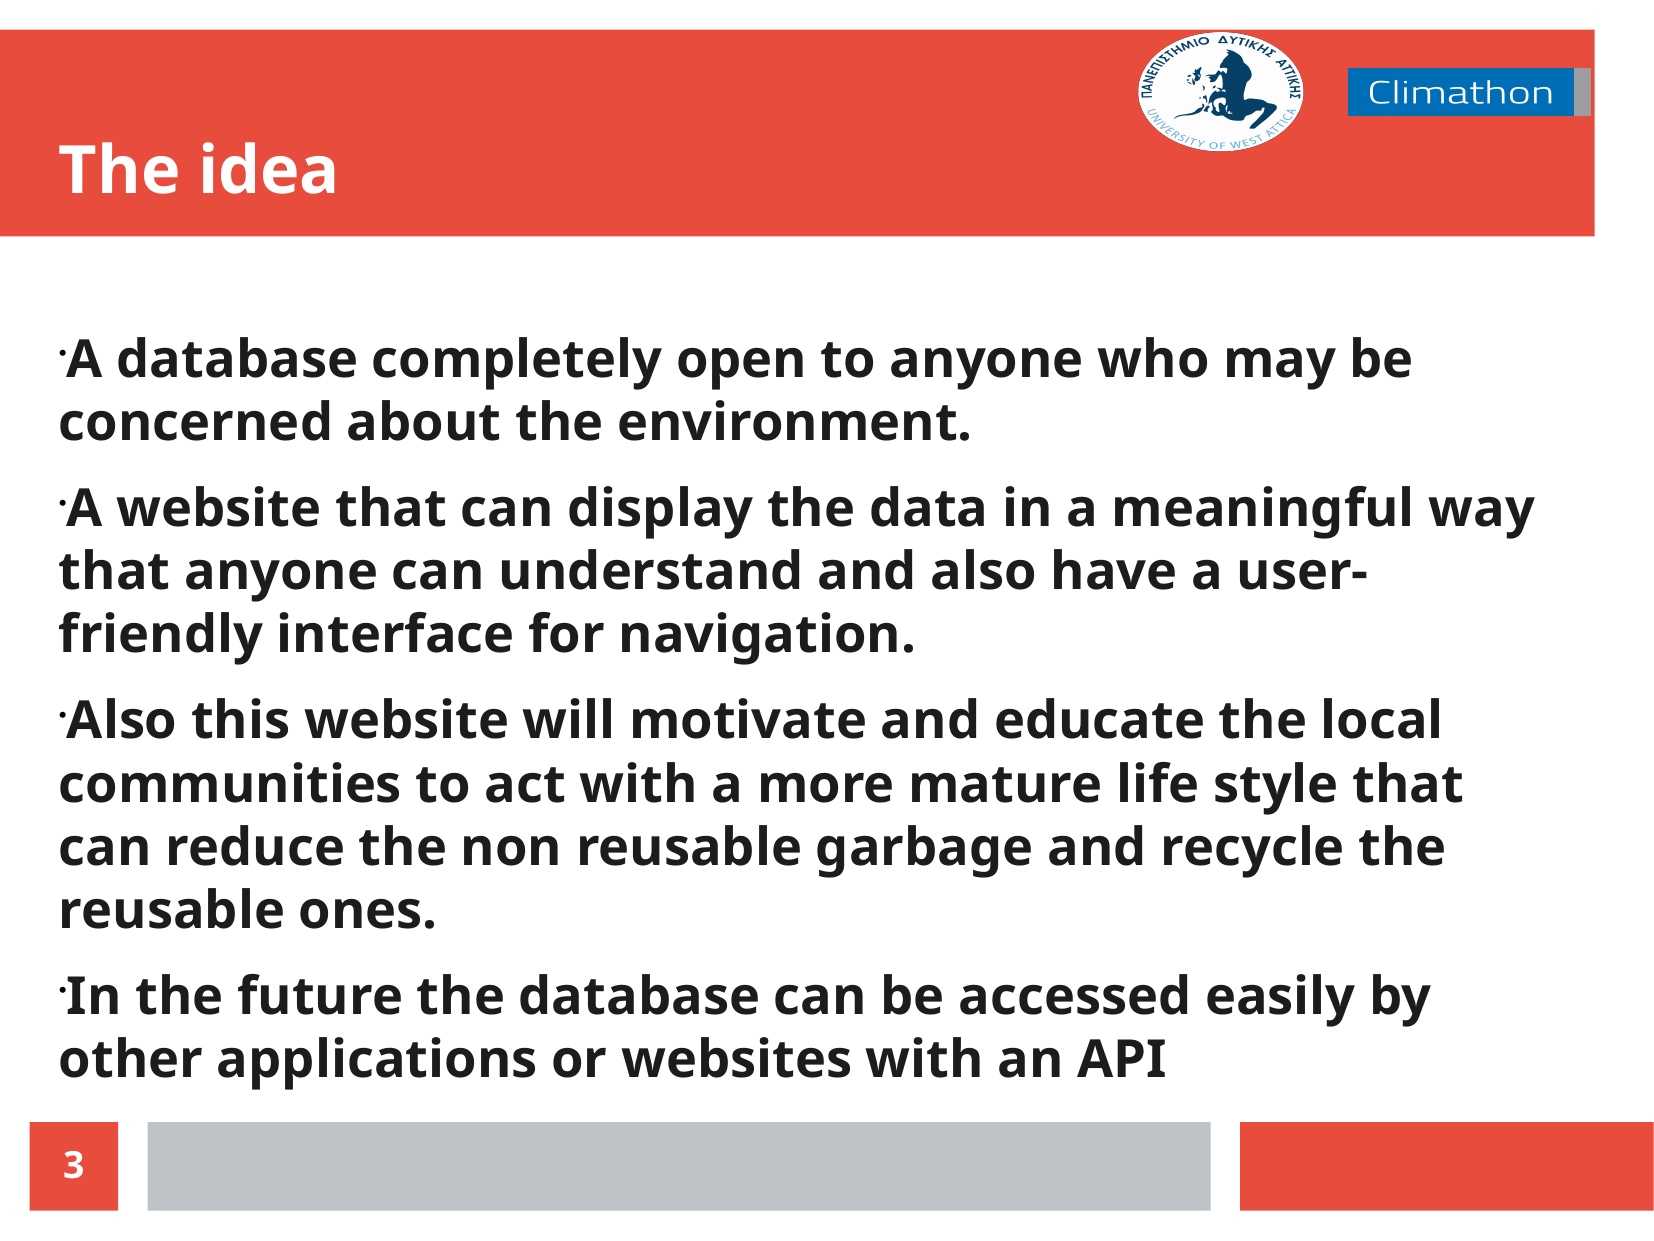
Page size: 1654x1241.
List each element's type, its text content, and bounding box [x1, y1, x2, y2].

text_box [29, 1122, 119, 1211]
picture [1125, 30, 1317, 166]
title The idea [59, 59, 1595, 207]
picture [1348, 68, 1591, 116]
list A database completely open to anyone who may be concerned about the environment. A website that can display the data in a meaningful way that anyone can understand and also have a user-friendly interface for navigation. Also this website will motivate and educate the local communities to act with a more mature life style that can reduce the non reusable garbage and recycle the reusable ones. In the future the database can be accessed easily by other applications or websites with an API [59, 324, 1565, 1093]
